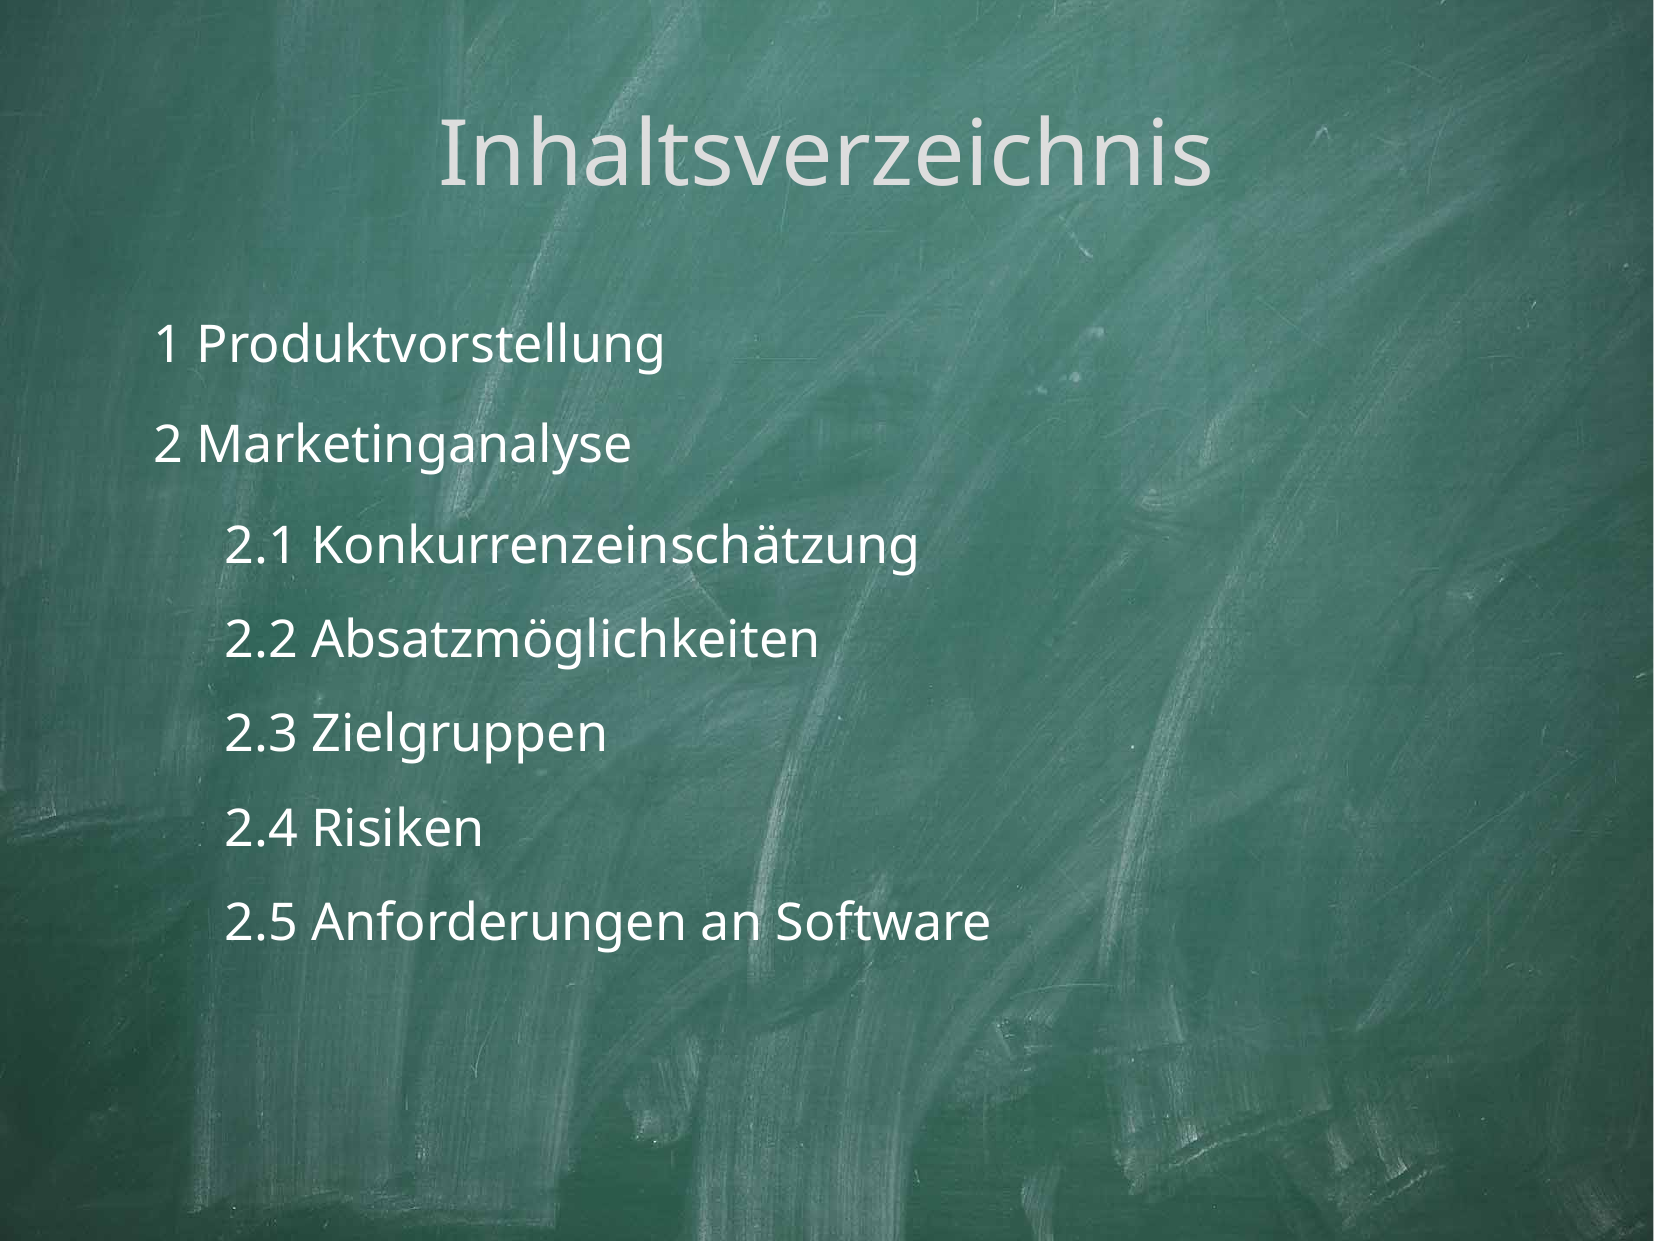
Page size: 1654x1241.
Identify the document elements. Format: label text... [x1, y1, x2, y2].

list 1 Produktvorstellung 2 Marketinganalyse 2.1 Konkurrenzeinschätzung 2.2 Absatzmöglichkeiten 2.3 Zielgruppen 2.4 Risiken 2.5 Anforderungen an Software [82, 307, 1571, 1004]
picture [0, 0, 1654, 1241]
title Inhaltsverzeichnis [250, 47, 1403, 252]
